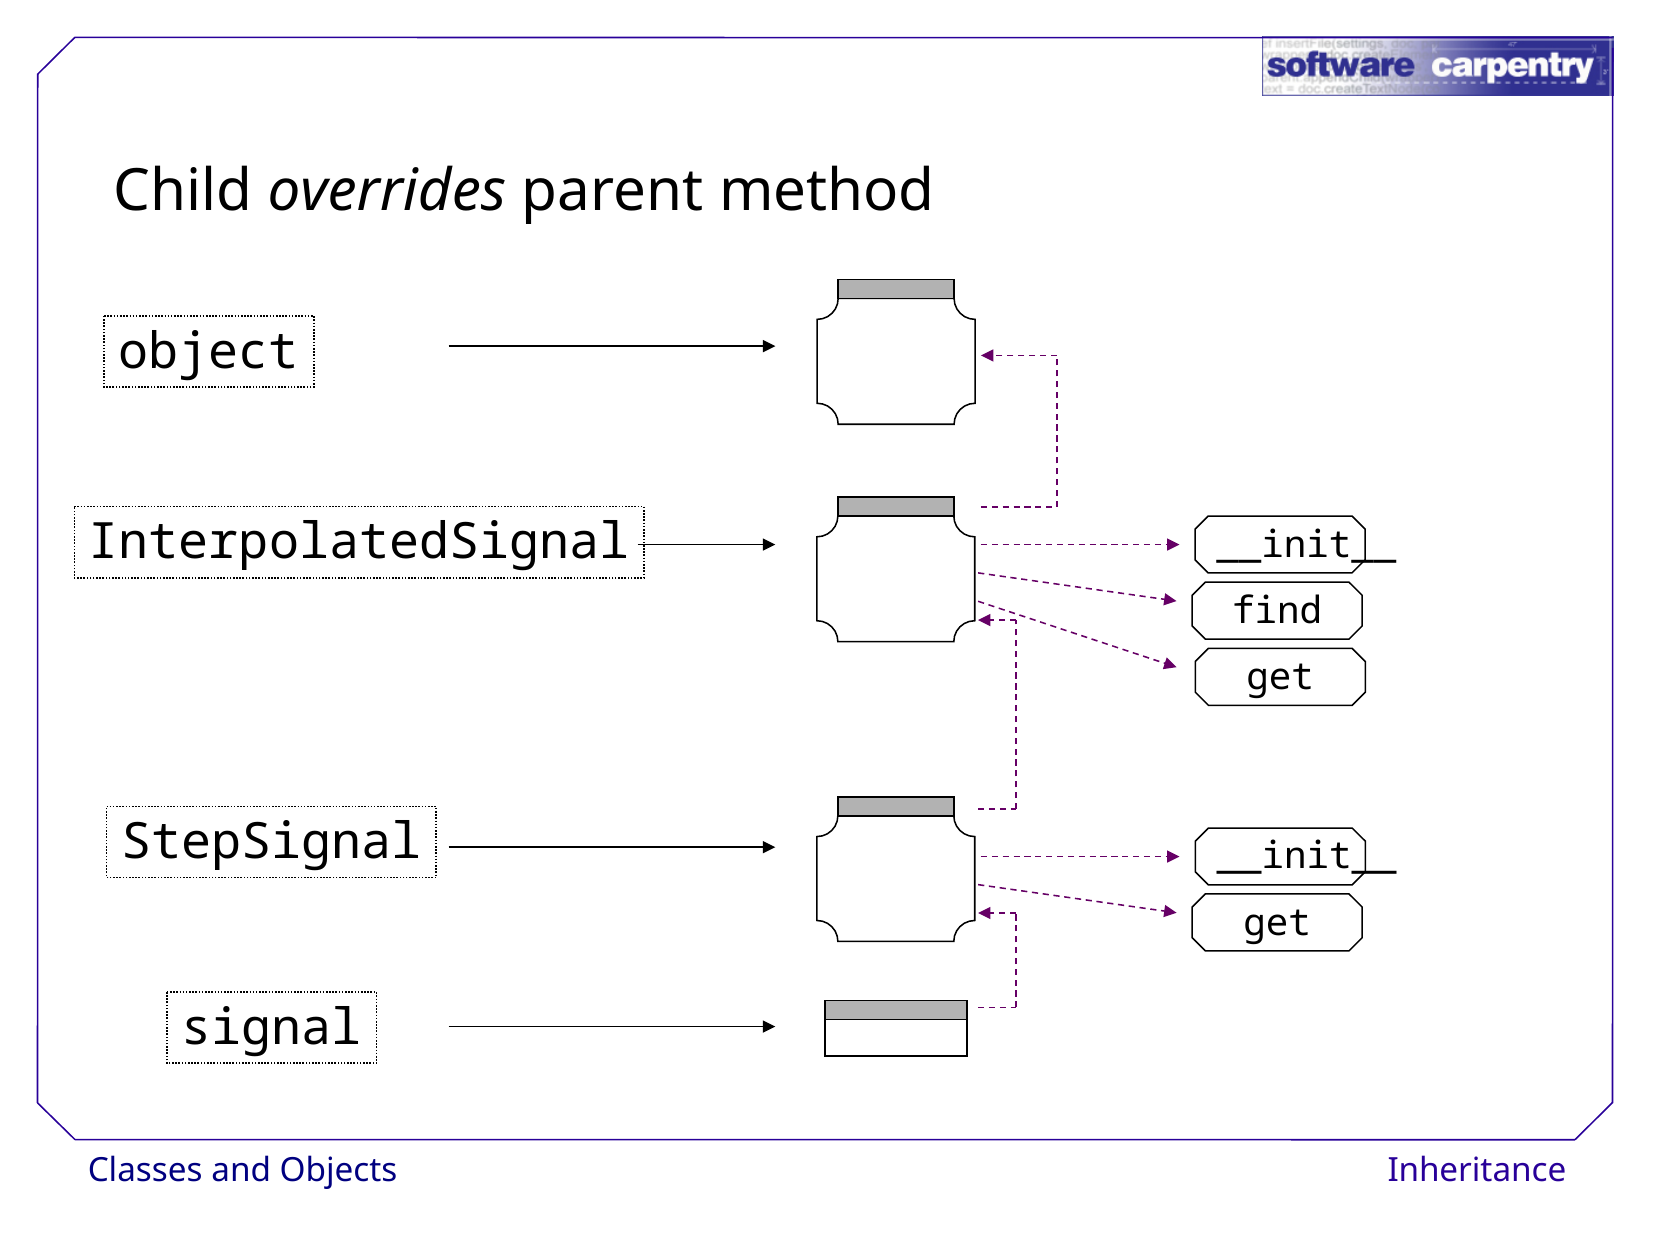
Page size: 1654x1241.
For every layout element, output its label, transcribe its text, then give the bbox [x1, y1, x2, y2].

text_box [838, 279, 955, 299]
text_box [825, 1000, 967, 1020]
text_box InterpolatedSignal [74, 506, 644, 578]
text_box StepSignal [106, 806, 437, 878]
text_box Child overrides parent method [99, 109, 1517, 231]
text_box get [1192, 893, 1363, 951]
text_box __init__ [1195, 516, 1366, 573]
picture [1262, 36, 1614, 96]
text_box [837, 796, 954, 816]
text_box [837, 497, 954, 517]
text_box object [104, 315, 314, 388]
text_box signal [166, 991, 377, 1064]
text_box get [1195, 648, 1366, 706]
text_box __init__ [1195, 828, 1366, 885]
text_box find [1192, 582, 1363, 640]
